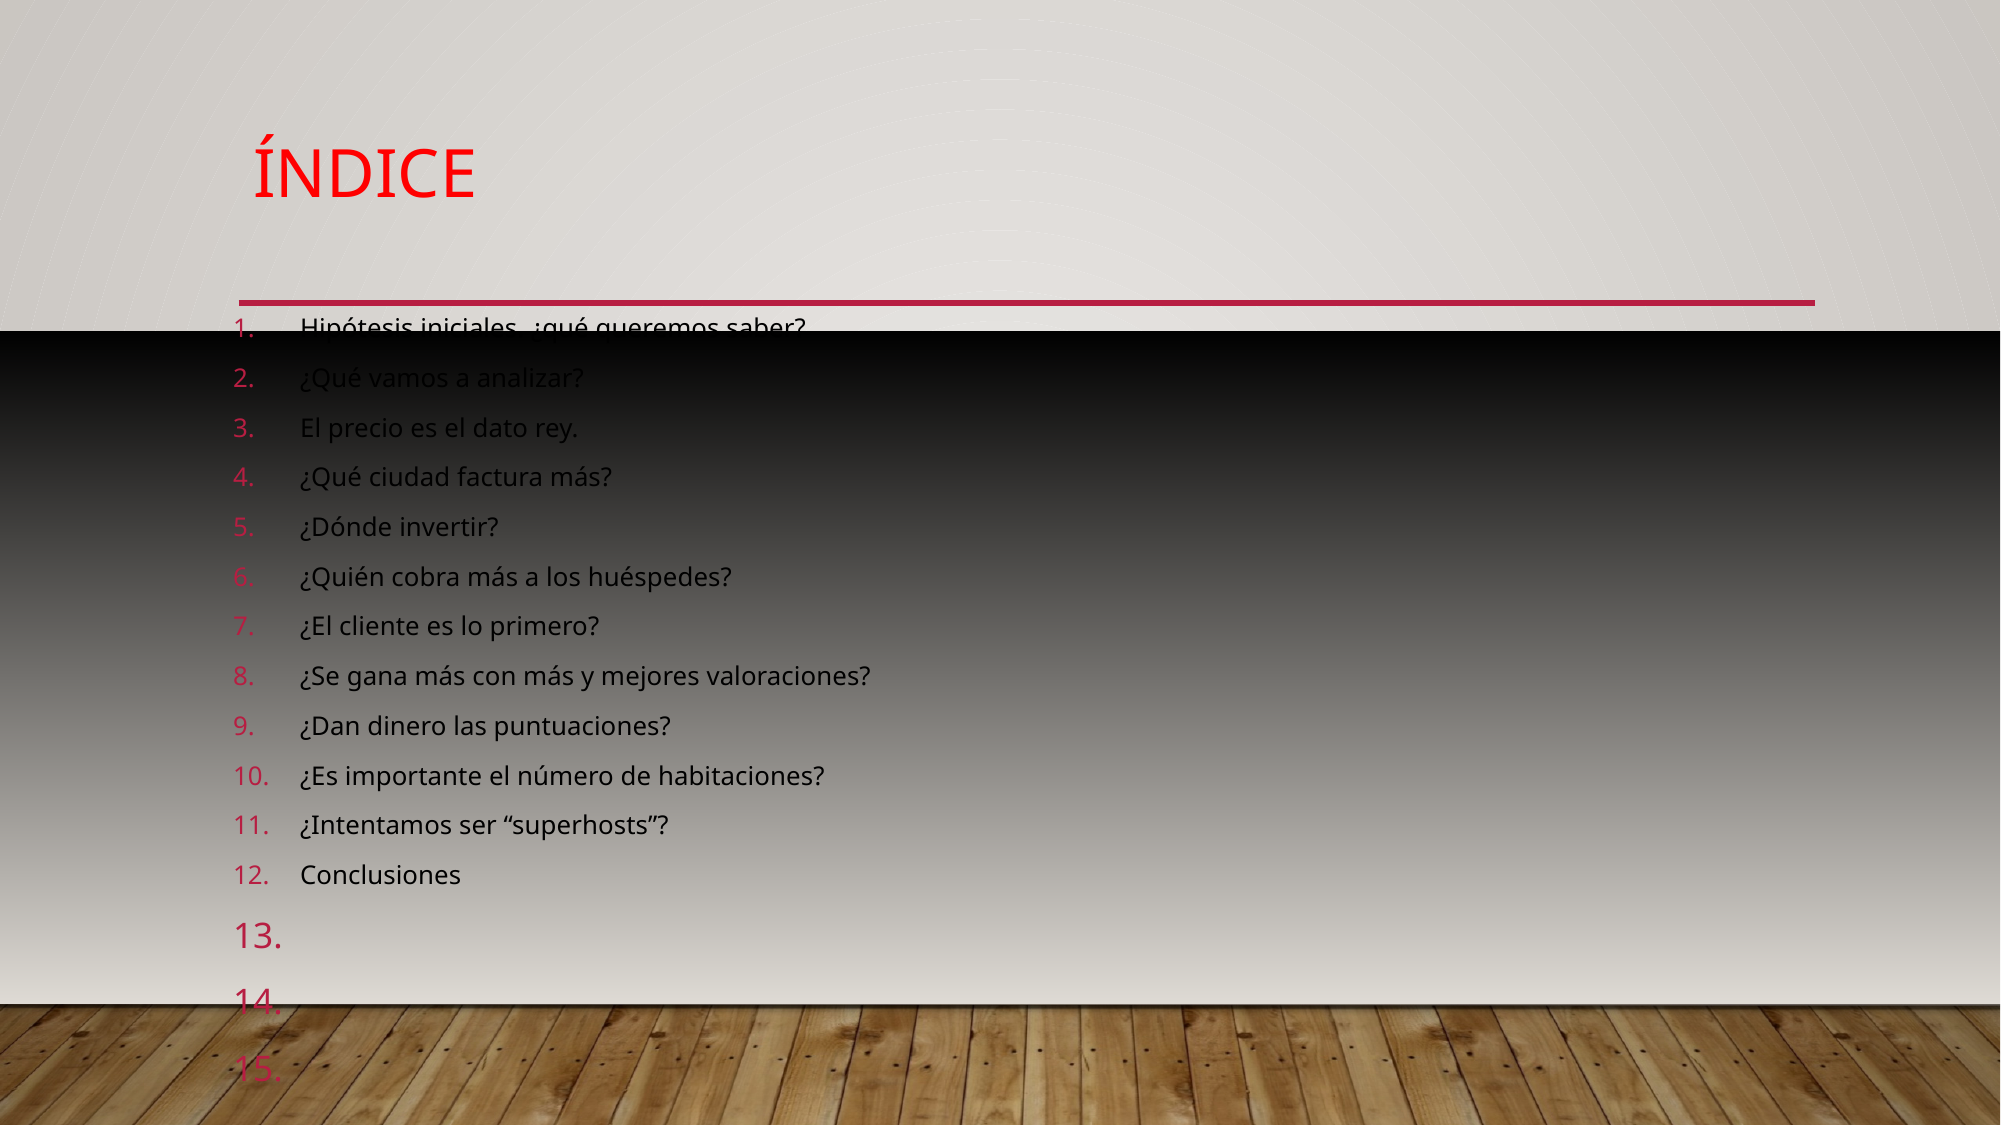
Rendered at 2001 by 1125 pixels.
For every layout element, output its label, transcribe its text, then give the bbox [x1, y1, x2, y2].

title ÍNDICE [238, 131, 1814, 304]
list Hipótesis iniciales. ¿qué queremos saber? ¿Qué vamos a analizar? El precio es el dato rey. ¿Qué ciudad factura más? ¿Dónde invertir? ¿Quién cobra más a los huéspedes? ¿El cliente es lo primero? ¿Se gana más con más y mejores valoraciones? ¿Dan dinero las puntuaciones? ¿Es importante el número de habitaciones? ¿Intentamos ser “superhosts”? Conclusiones [218, 304, 1814, 903]
